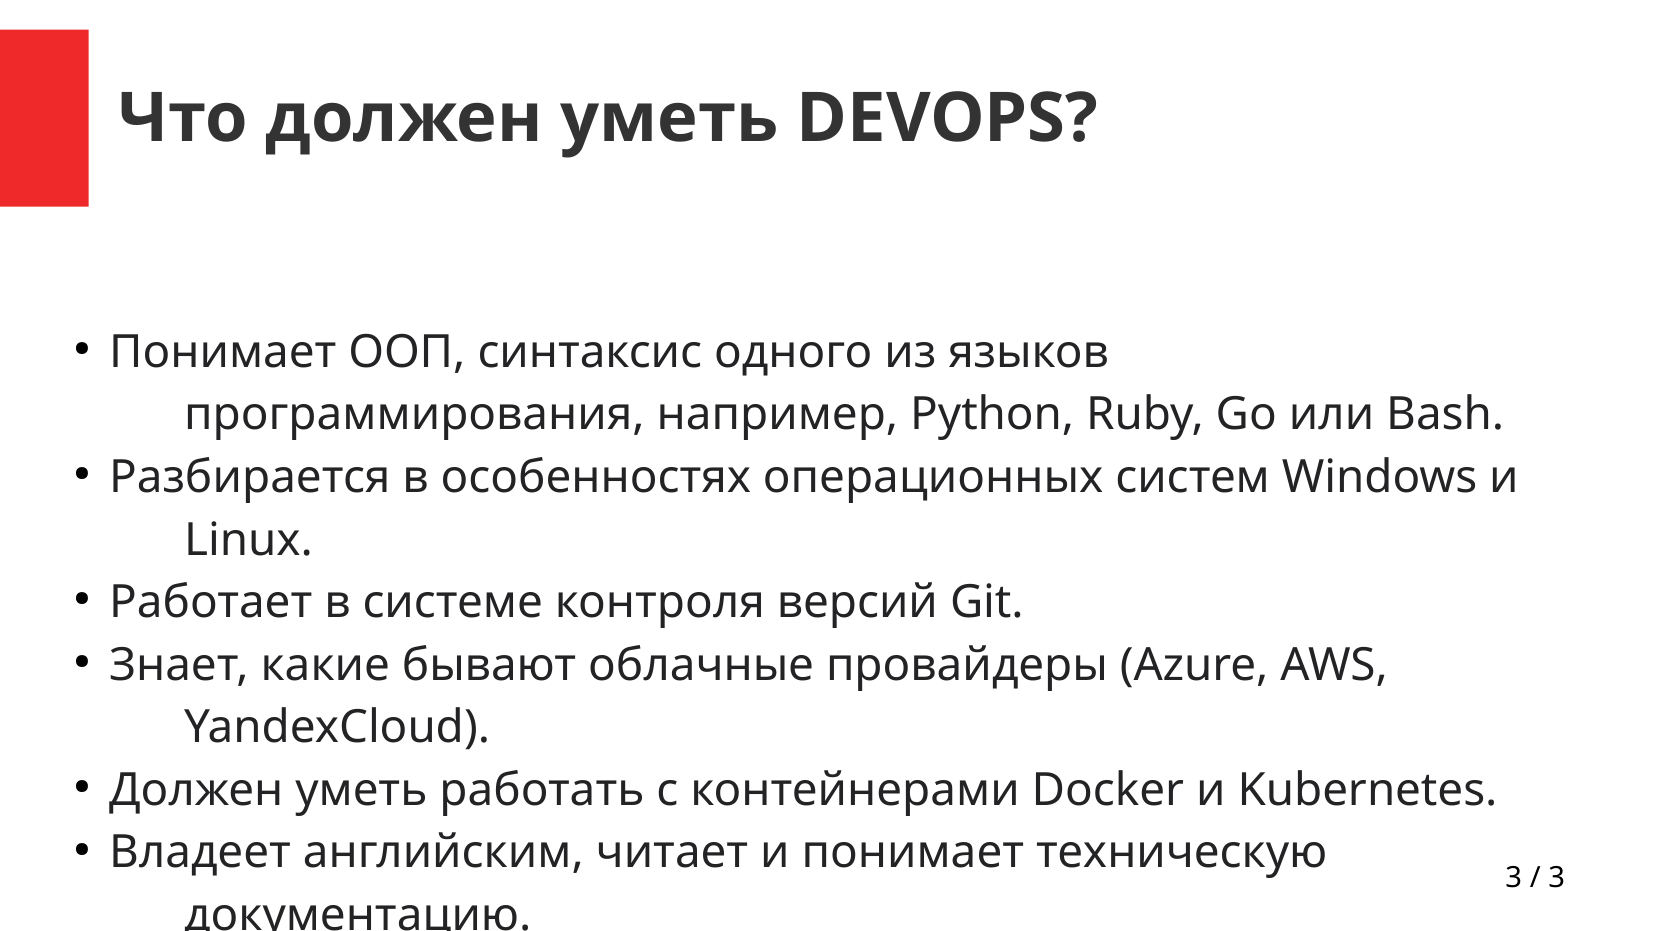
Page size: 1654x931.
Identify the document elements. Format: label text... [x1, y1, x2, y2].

text_box Понимает ООП, синтаксис одного из языков программирования, например, Python, Ruby, Go или Bash. Разбирается в особенностях операционных систем Windows и Linux. Работает в системе контроля версий Git. Знает, какие бывают облачные провайдеры (Azure, AWS, YandexCloud). Должен уметь работать с контейнерами Docker и Kubernetes. Владеет английским, читает и понимает техническую документацию. [59, 311, 1565, 650]
title Что должен уметь DEVOPS? [118, 37, 1571, 193]
